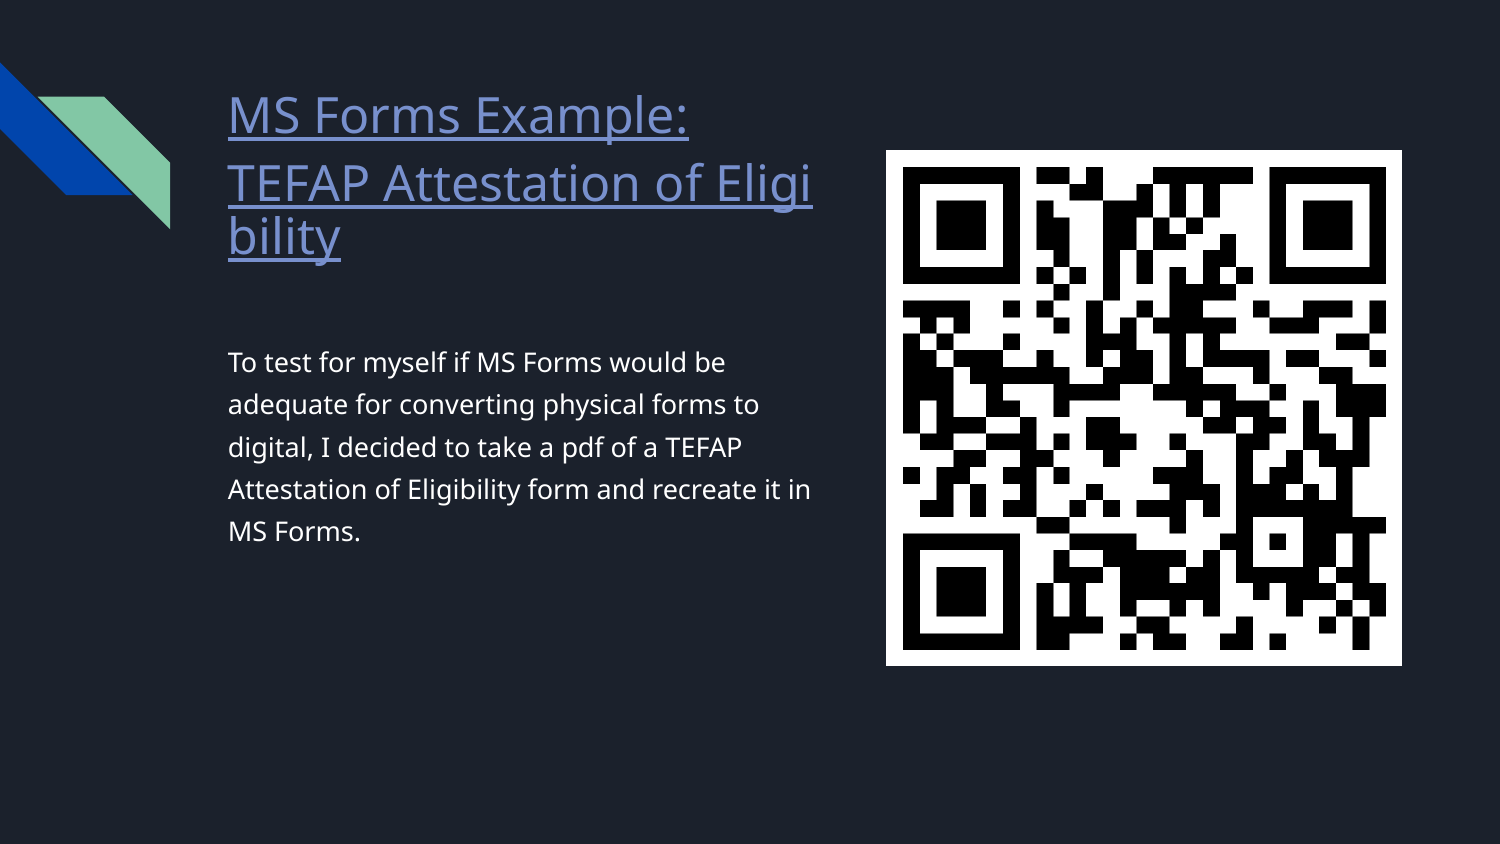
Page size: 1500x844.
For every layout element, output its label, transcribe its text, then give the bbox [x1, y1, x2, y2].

list To test for myself if MS Forms would be adequate for converting physical forms to digital, I decided to take a pdf of a TEFAP Attestation of Eligibility form and recreate it in MS Forms. [212, 323, 836, 720]
picture [886, 150, 1402, 666]
title MS Forms Example: TEFAP Attestation of Eligibility [212, 64, 836, 310]
